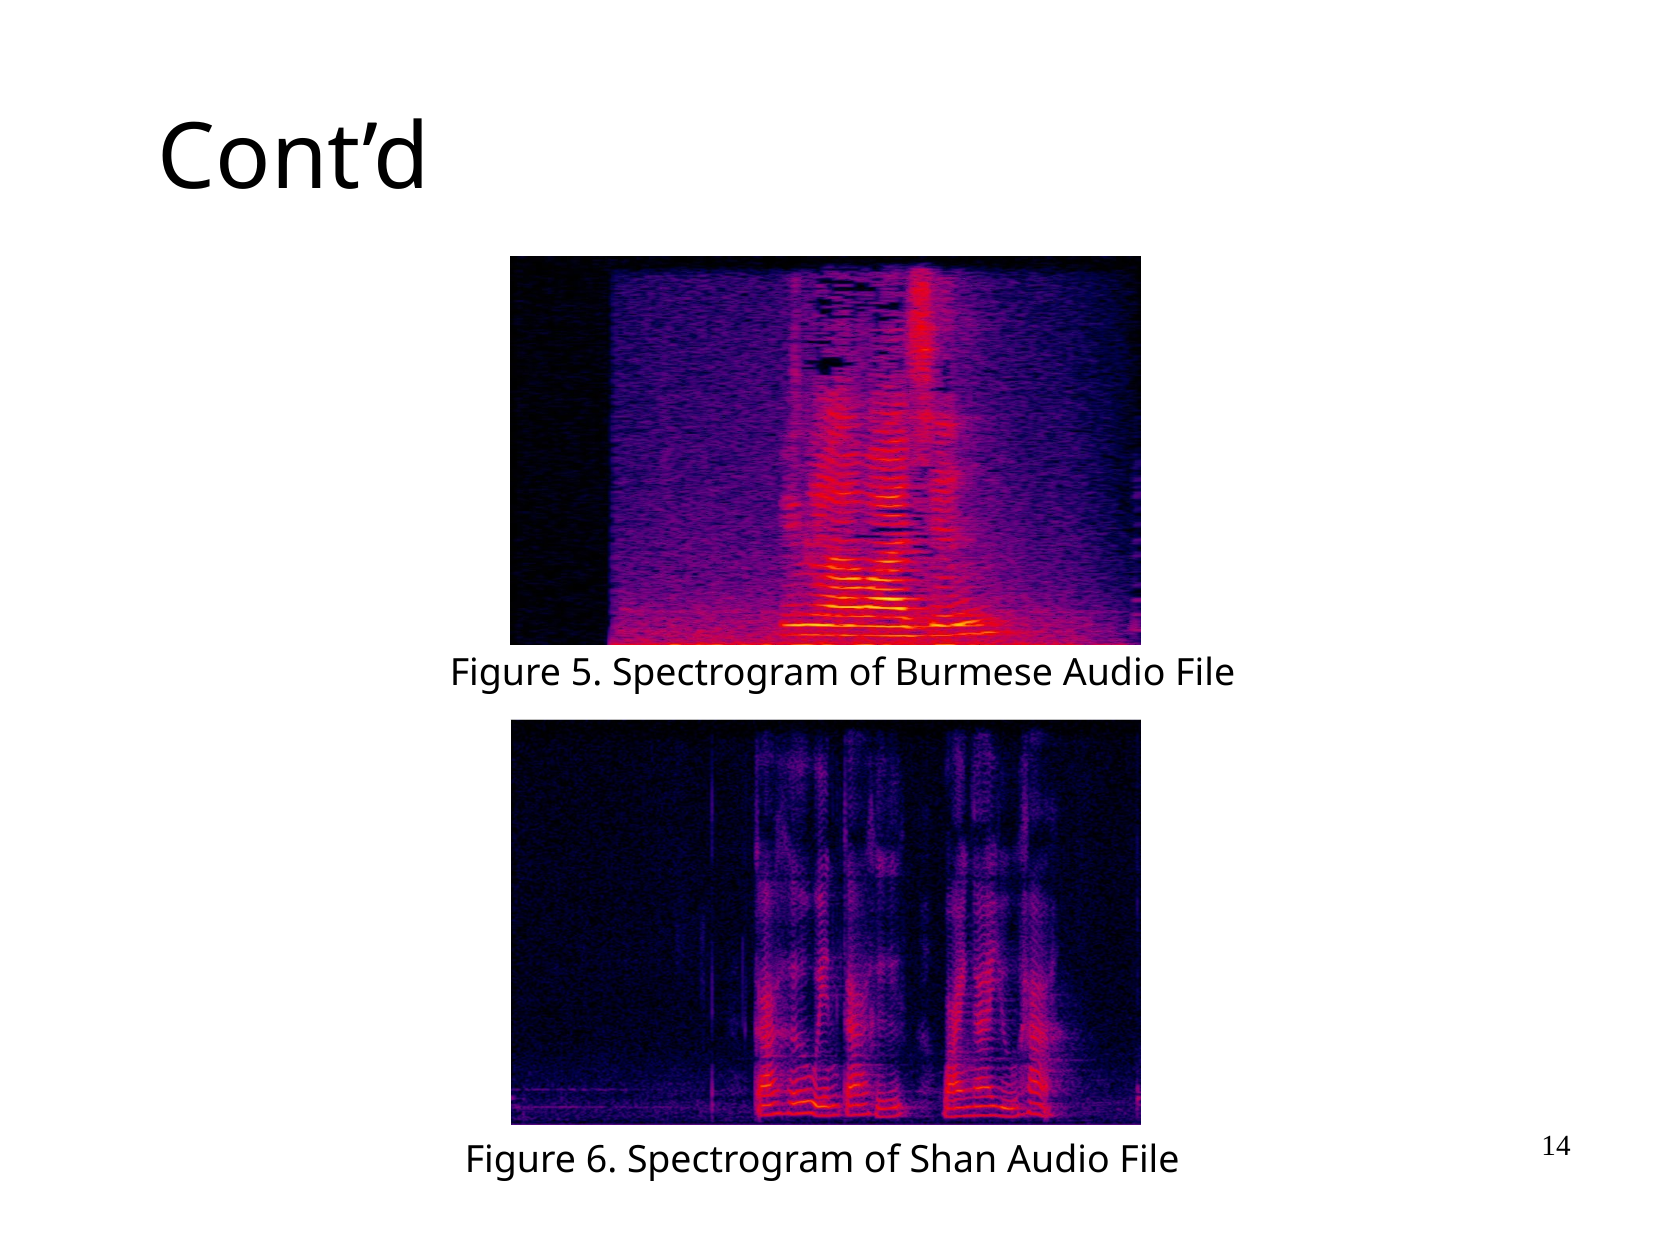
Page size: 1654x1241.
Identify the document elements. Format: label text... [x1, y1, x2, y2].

title Cont’d [82, 49, 1571, 257]
text_box Figure 5. Spectrogram of Burmese Audio File [435, 638, 1261, 703]
picture [510, 256, 1141, 646]
text_box Figure 6. Spectrogram of Shan Audio File [450, 1125, 1216, 1190]
picture [510, 720, 1141, 1126]
